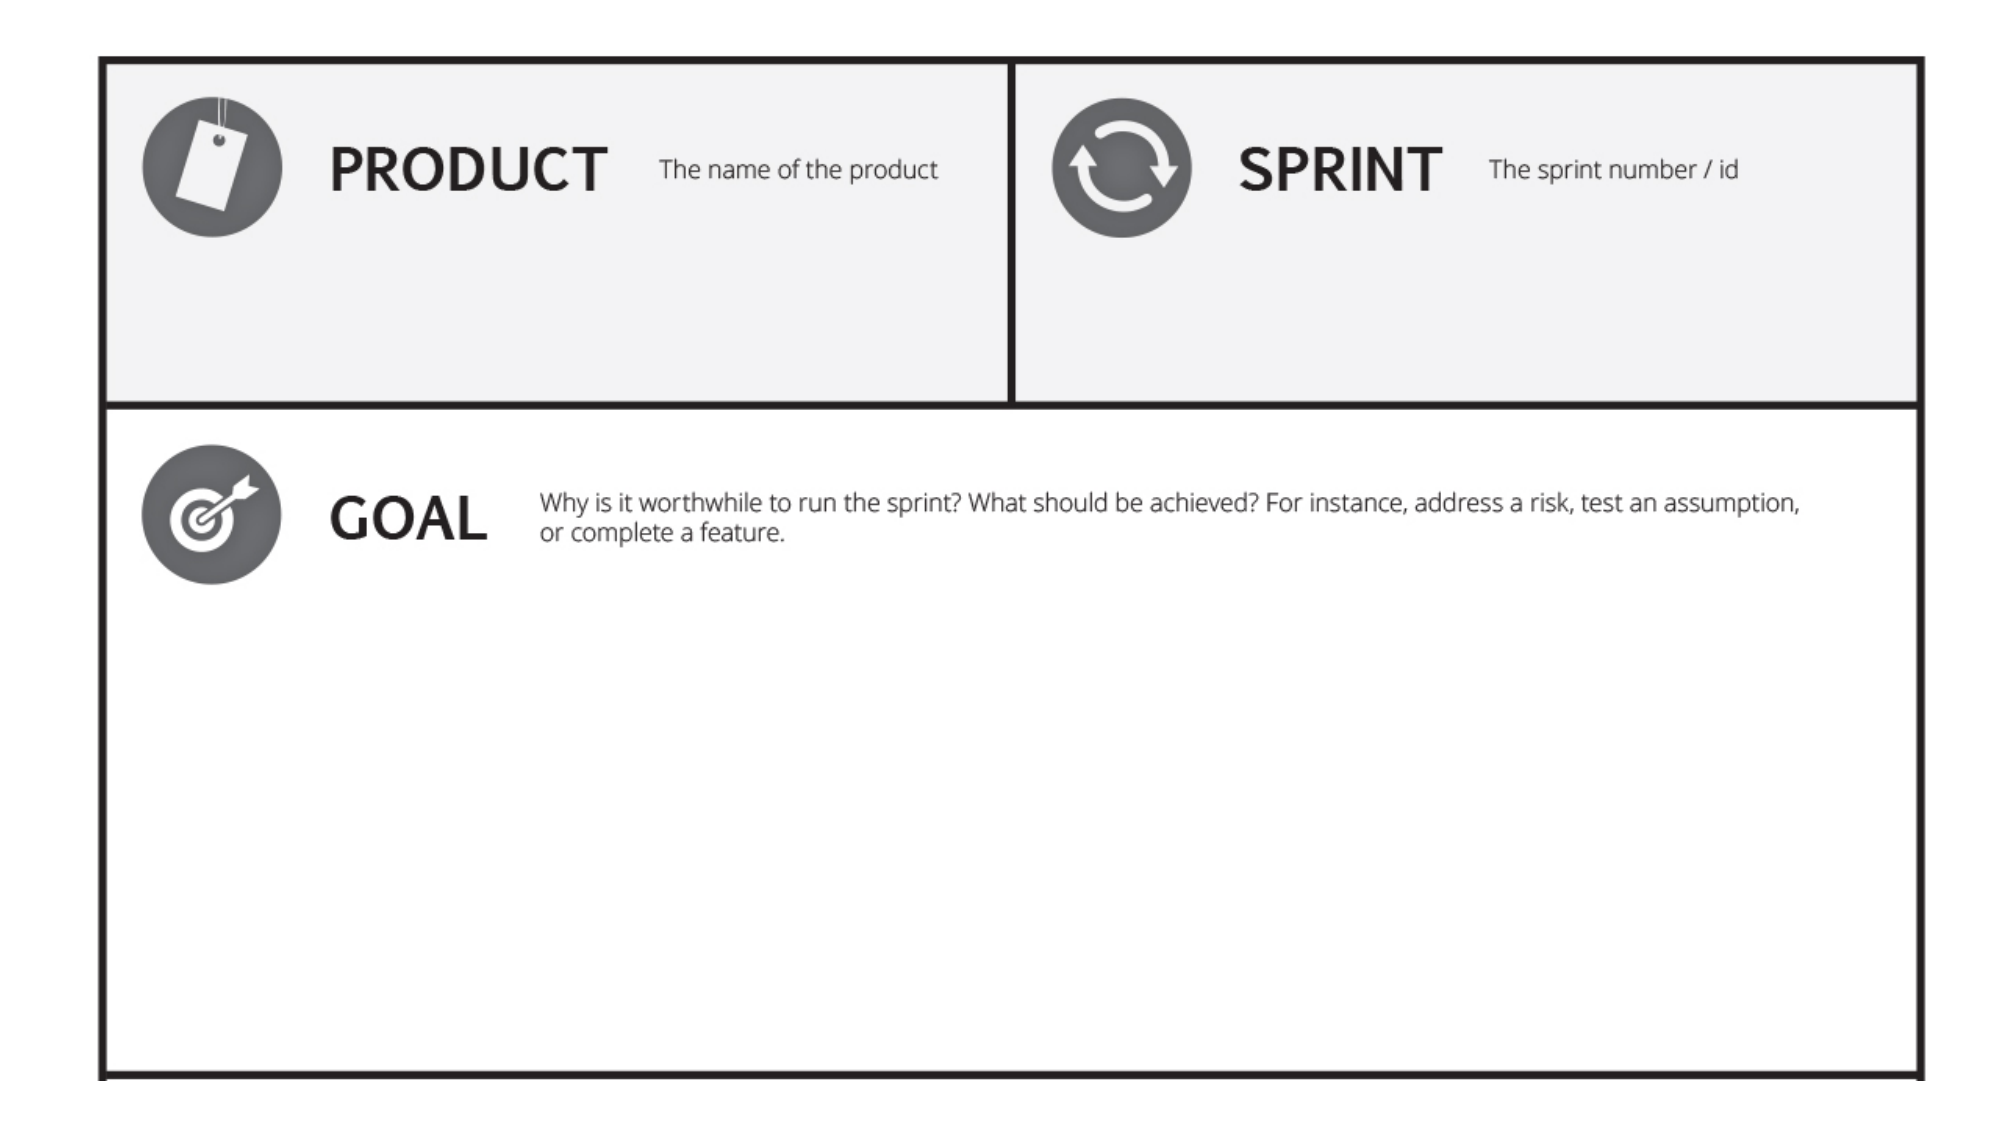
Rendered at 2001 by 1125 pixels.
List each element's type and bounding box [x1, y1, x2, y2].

picture [84, 44, 1935, 1081]
